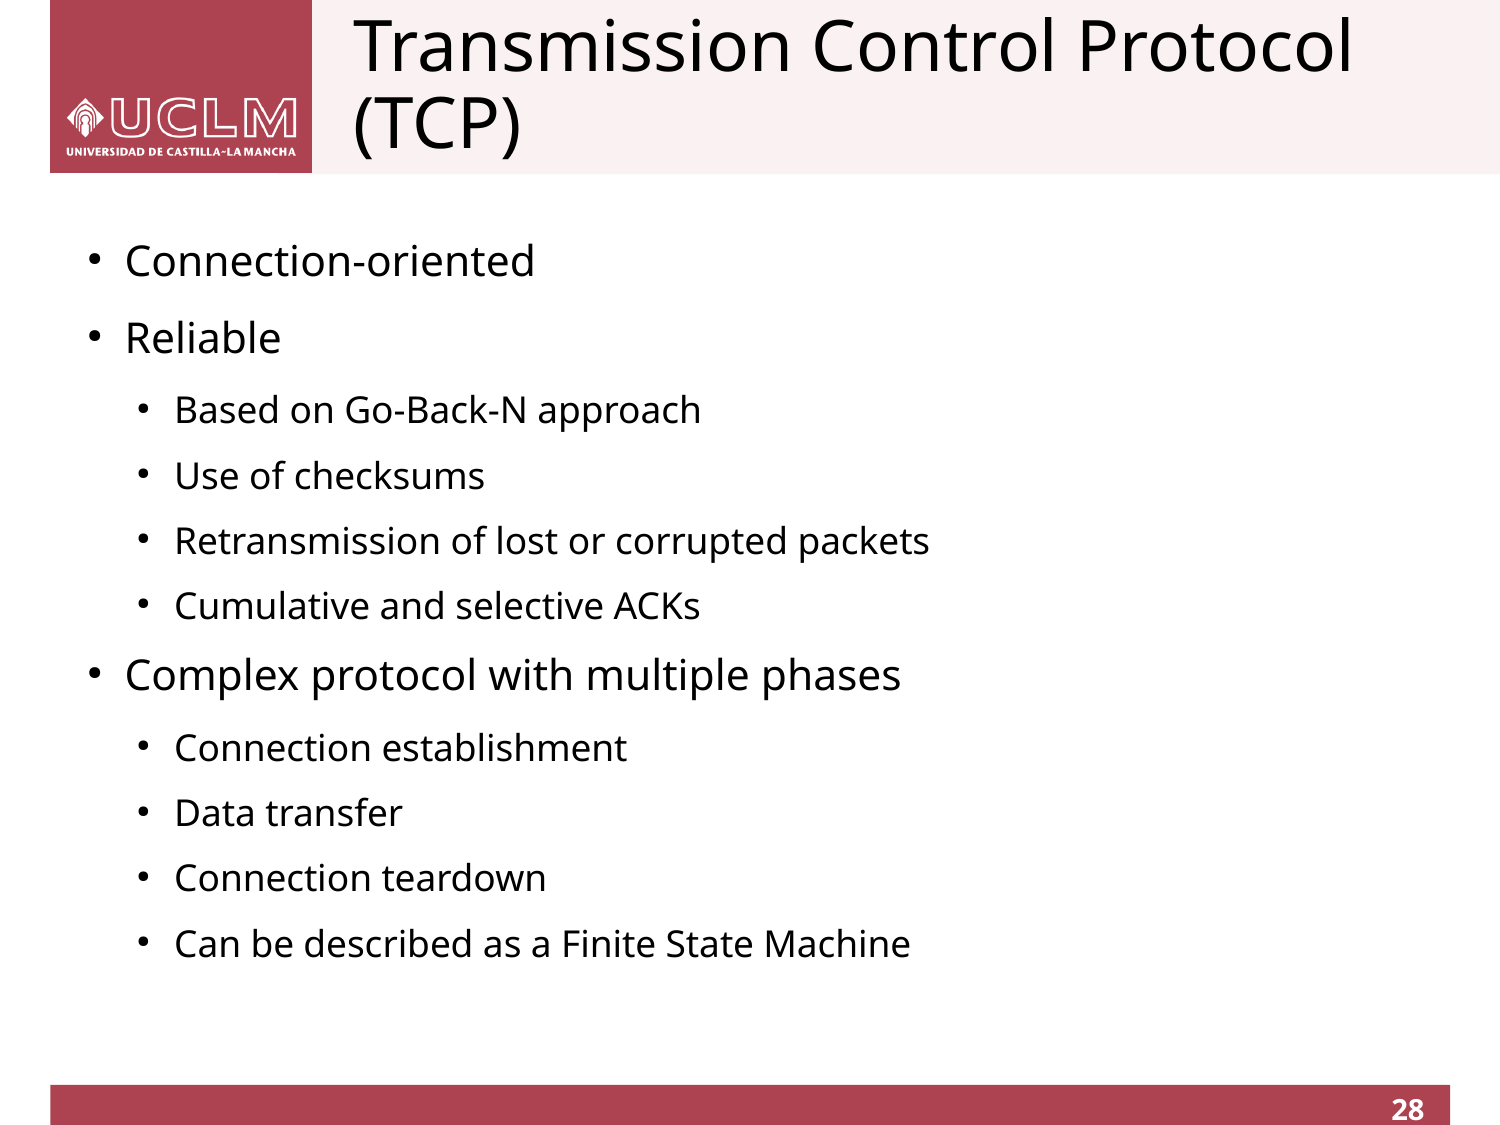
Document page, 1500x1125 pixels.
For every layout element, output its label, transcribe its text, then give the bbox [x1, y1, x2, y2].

picture [50, 0, 312, 173]
title Transmission Control Protocol (TCP) [353, 6, 1425, 168]
list Connection-oriented Reliable Based on Go-Back-N approach Use of checksums Retransmission of lost or corrupted packets Cumulative and selective ACKs Complex protocol with multiple phases Connection establishment Data transfer Connection teardown Can be described as a Finite State Machine [74, 231, 1425, 969]
